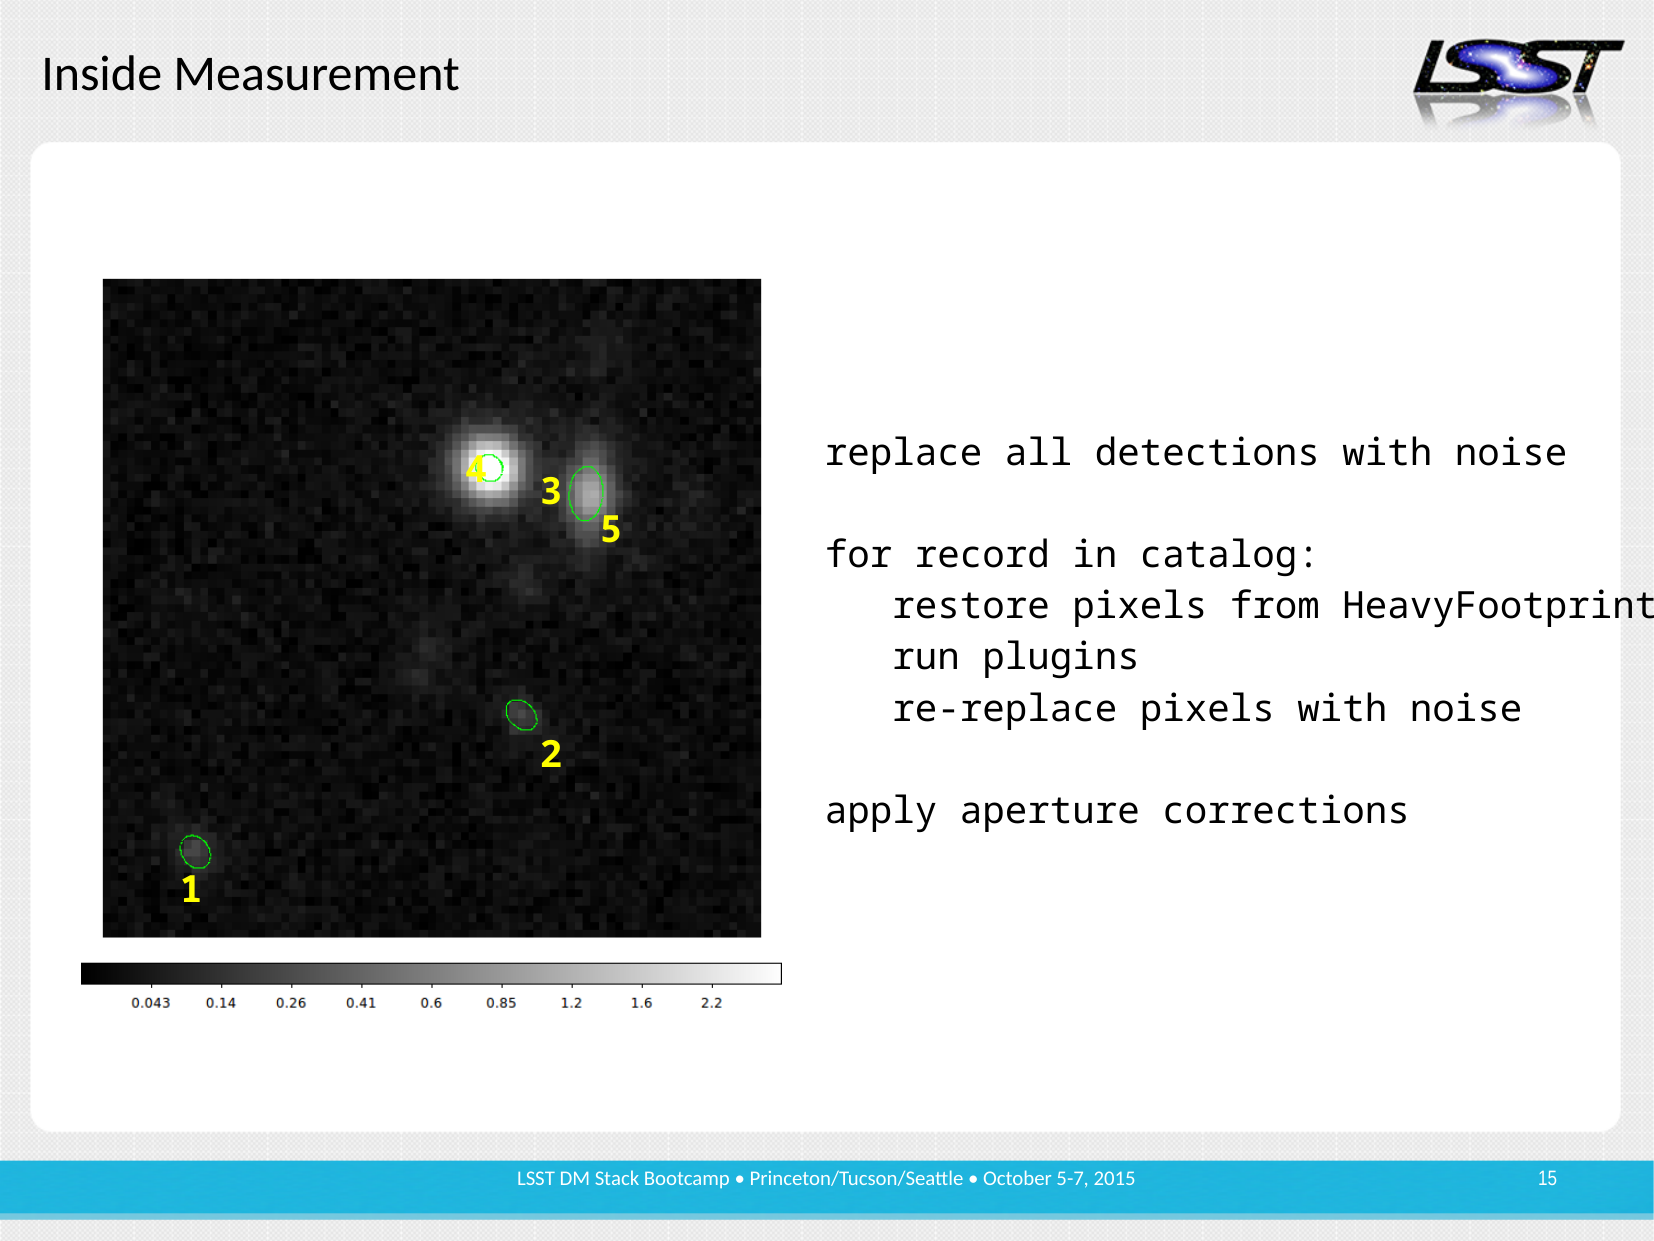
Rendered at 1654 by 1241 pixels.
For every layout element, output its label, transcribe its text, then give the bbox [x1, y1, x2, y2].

text_box 5 [585, 495, 634, 548]
title Inside Measurement [41, 27, 1161, 129]
text_box 4 [450, 435, 499, 488]
text_box 3 [525, 457, 574, 511]
text_box 1 [165, 855, 214, 908]
text_box 2 [525, 720, 574, 773]
picture [0, 0, 1654, 1241]
text_box replace all detections with noise for record in catalog: restore pixels from HeavyFootprint run plugins re-replace pixels with noise apply aperture corrections [810, 285, 1591, 976]
